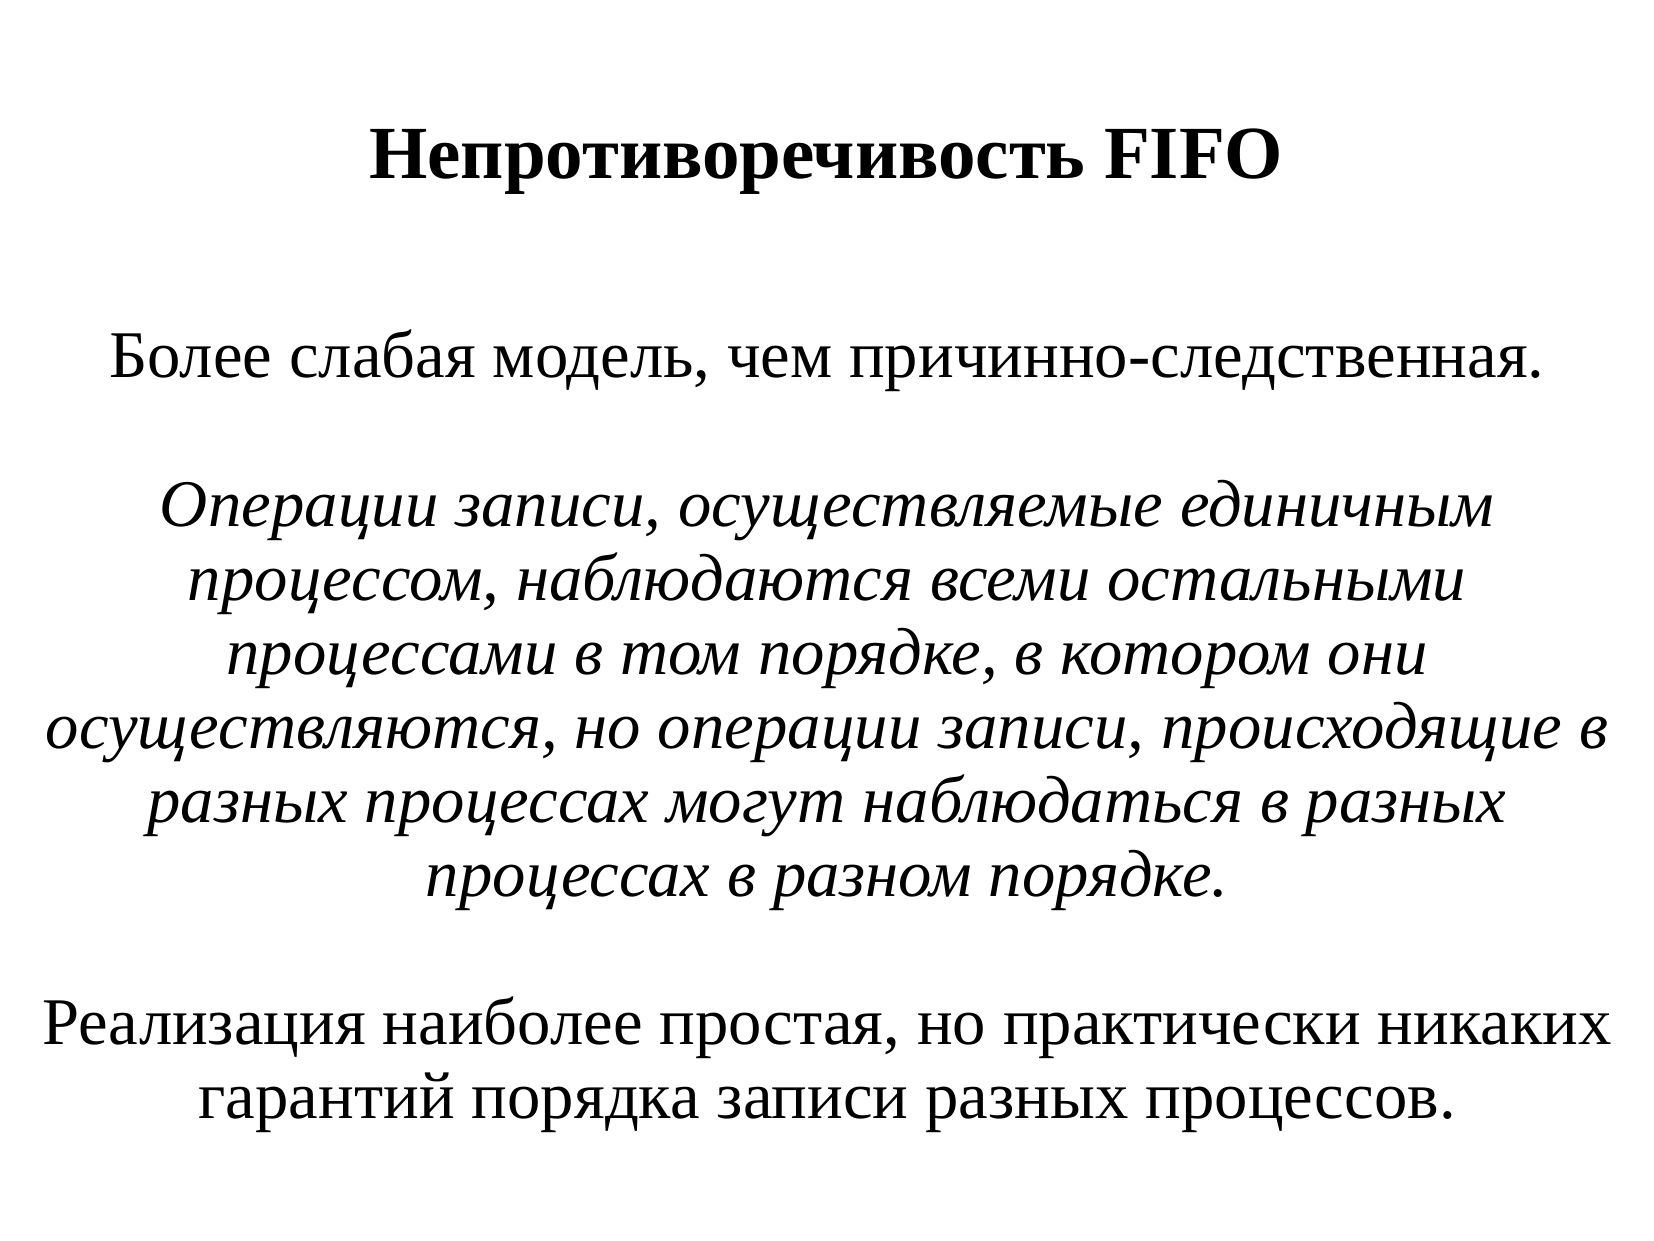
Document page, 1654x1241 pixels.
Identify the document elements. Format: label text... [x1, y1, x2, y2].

text_box Более слабая модель, чем причинно-следственная. Операции записи, осуществляемые единичным процессом, наблюдаются всеми остальными процессами в том порядке, в котором они осуществляются, но операции записи, происходящие в разных процессах могут наблюдаться в разных процессах в разном порядке. Реализация наиболее простая, но практически никаких гарантий порядка записи разных процессов. [30, 236, 1626, 1215]
title Непротиворечивость FIFO [82, 49, 1571, 236]
